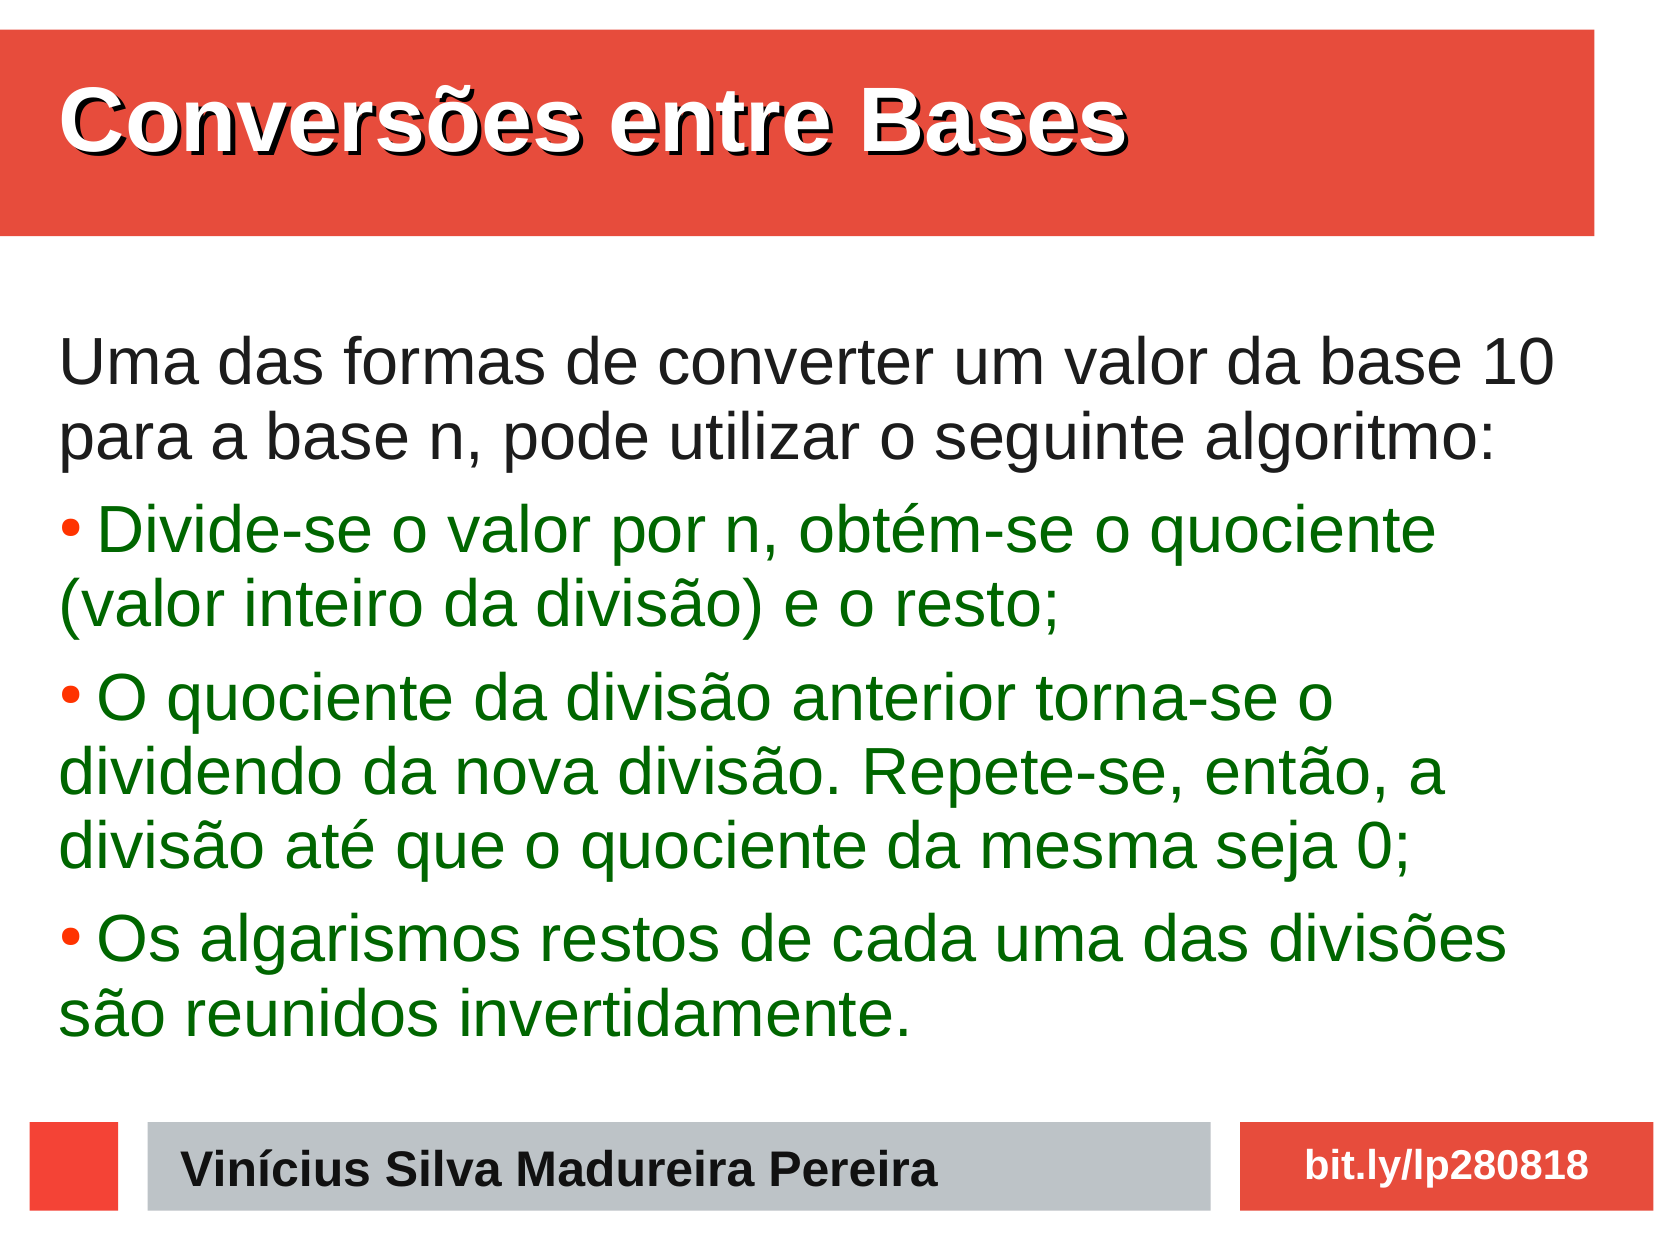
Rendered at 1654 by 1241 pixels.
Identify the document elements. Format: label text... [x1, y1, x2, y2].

text_box bit.ly/lp280818 [1228, 1134, 1654, 1205]
text_box Vinícius Silva Madureira Pereira [165, 1133, 1170, 1205]
title Conversões entre Bases [59, 23, 1595, 172]
list Uma das formas de converter um valor da base 10 para a base n, pode utilizar o seguinte algoritmo: Divide-se o valor por n, obtém-se o quociente (valor inteiro da divisão) e o resto; O quociente da divisão anterior torna-se o dividendo da nova divisão. Repete-se, então, a divisão até que o quociente da mesma seja 0; Os algarismos restos de cada uma das divisões são reunidos invertidamente. [59, 324, 1565, 1093]
